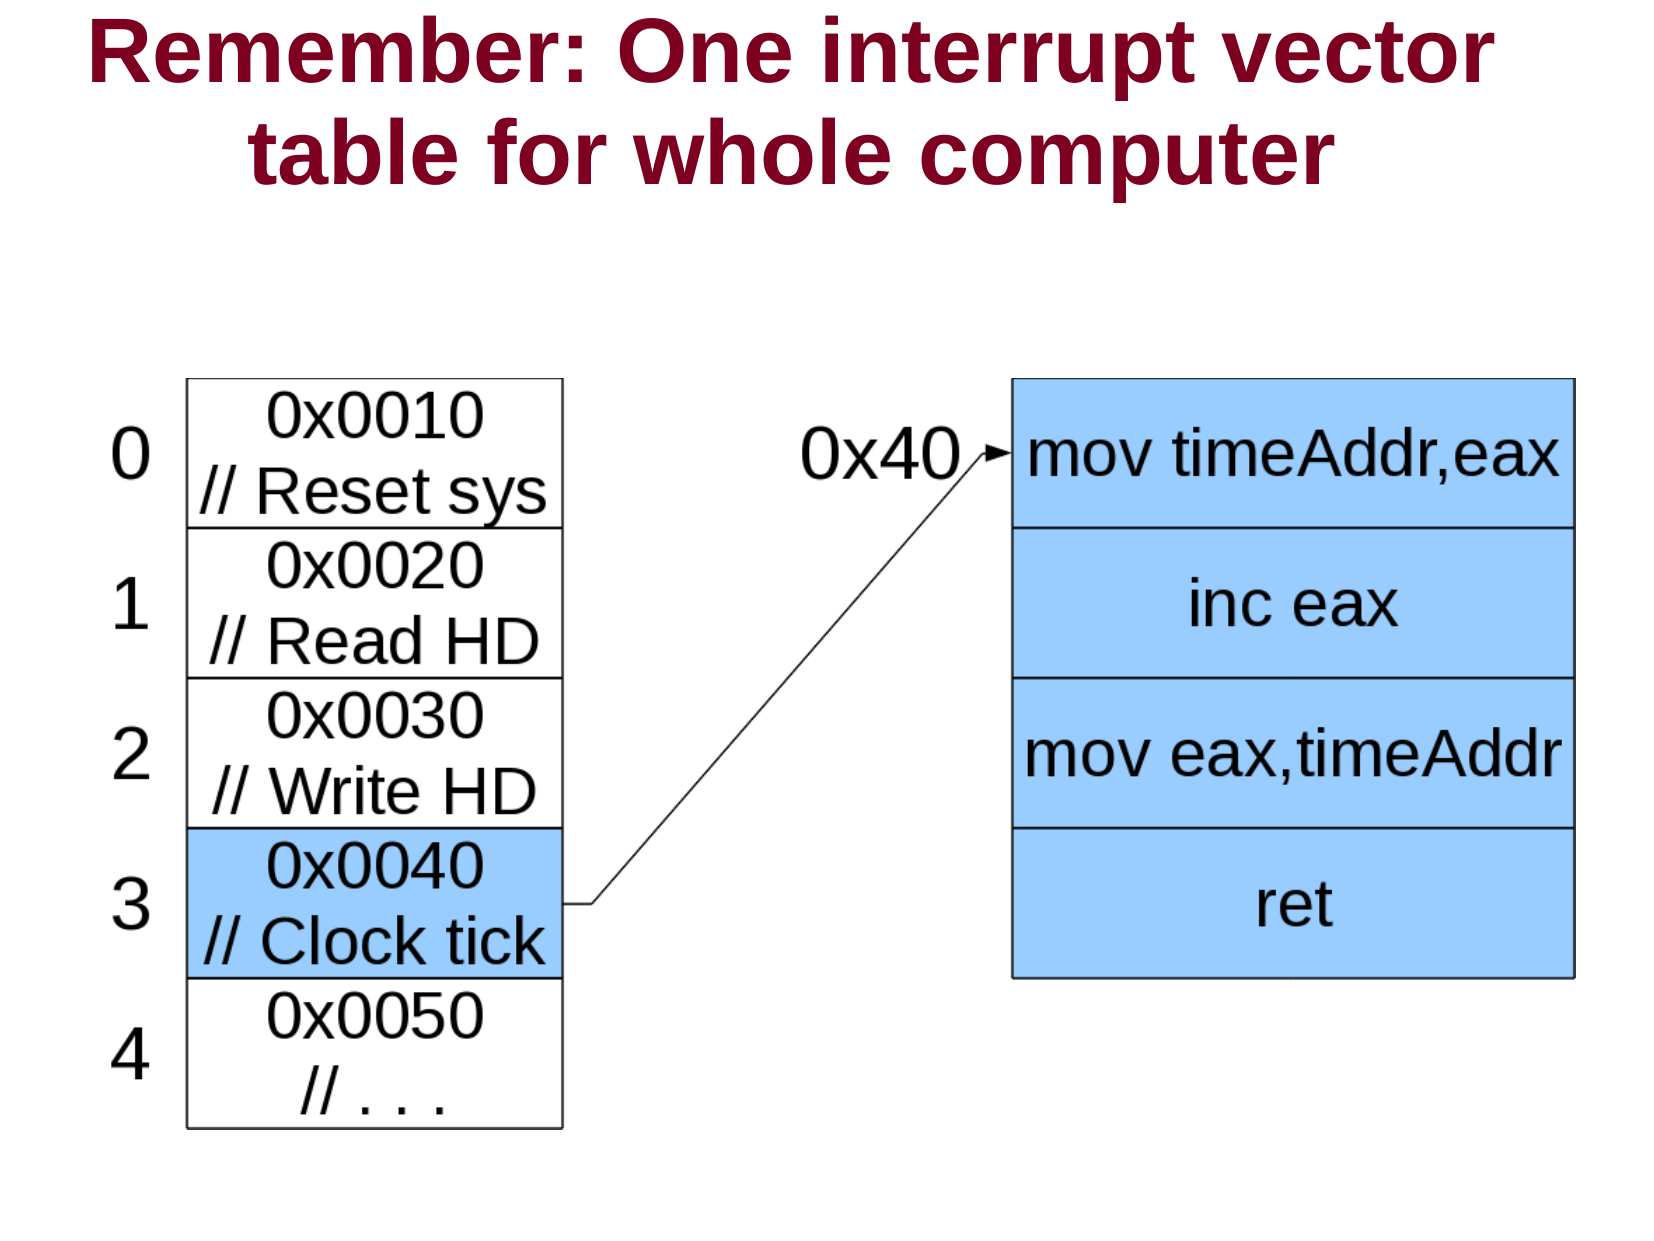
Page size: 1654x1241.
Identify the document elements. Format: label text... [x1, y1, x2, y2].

picture [0, 0, 1654, 1241]
title Remember: One interrupt vector table for whole computer [61, 0, 1524, 210]
